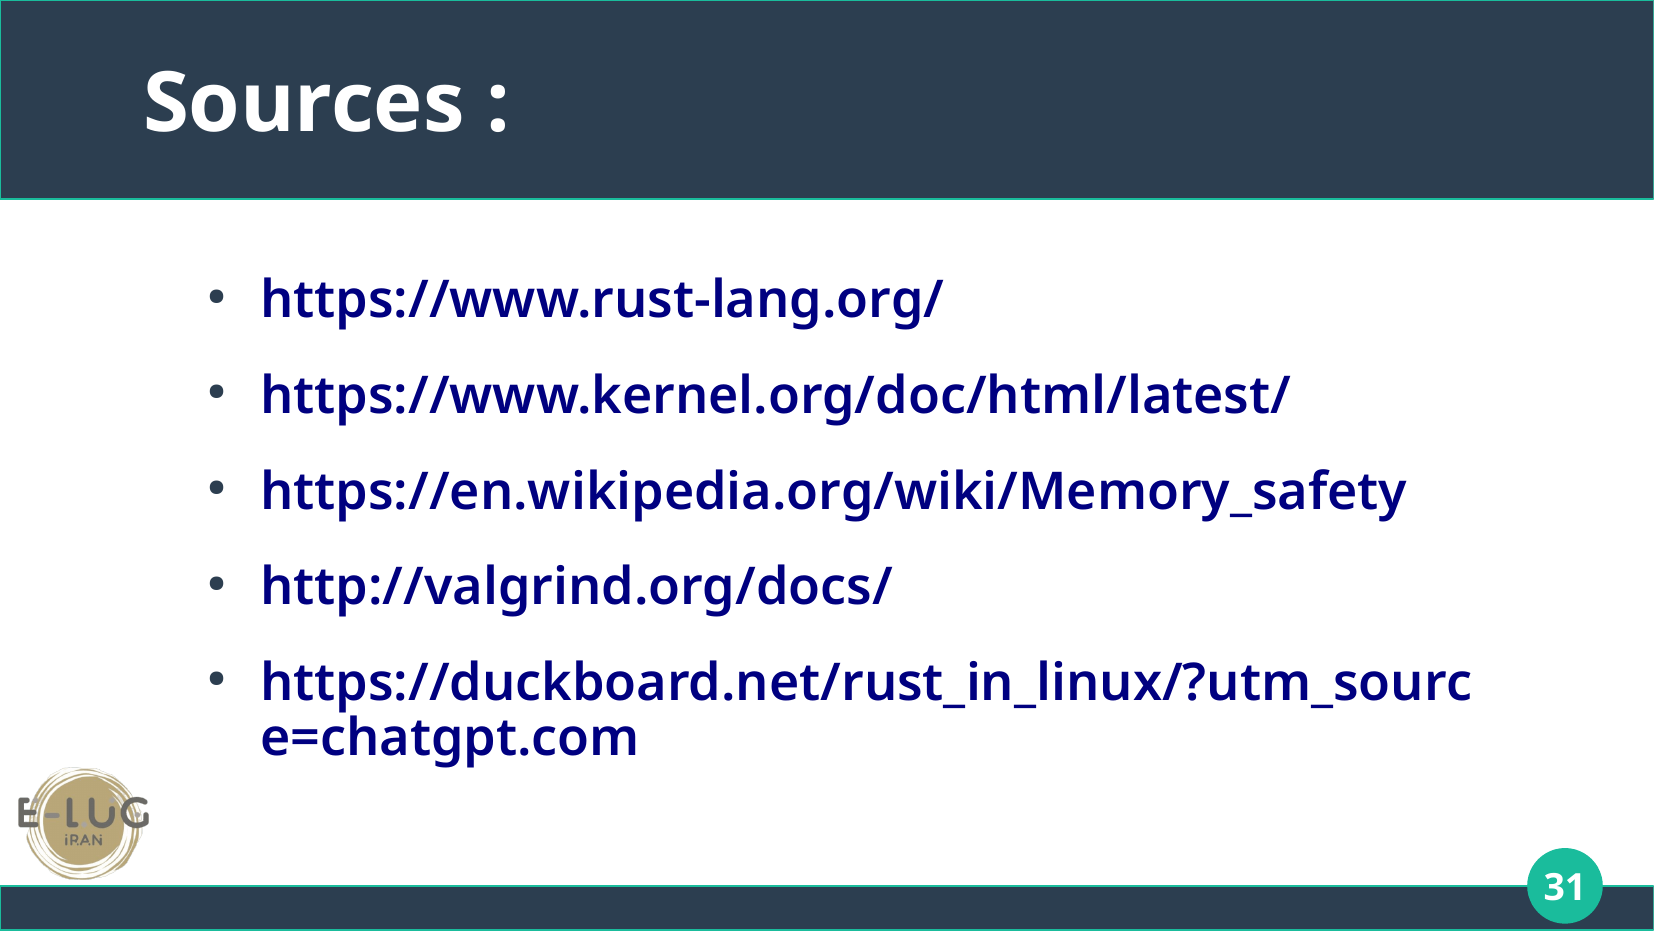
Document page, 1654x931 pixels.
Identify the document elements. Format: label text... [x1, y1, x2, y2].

title Sources : [0, 11, 1106, 130]
picture [0, 749, 168, 901]
list https://www.rust-lang.org/ https://www.kernel.org/doc/html/latest/ https://en.wikipedia.org/wiki/Memory_safety http://valgrind.org/docs/ https://duckboard.net/rust_in_linux/?utm_source=chatgpt.com [189, 262, 1501, 883]
